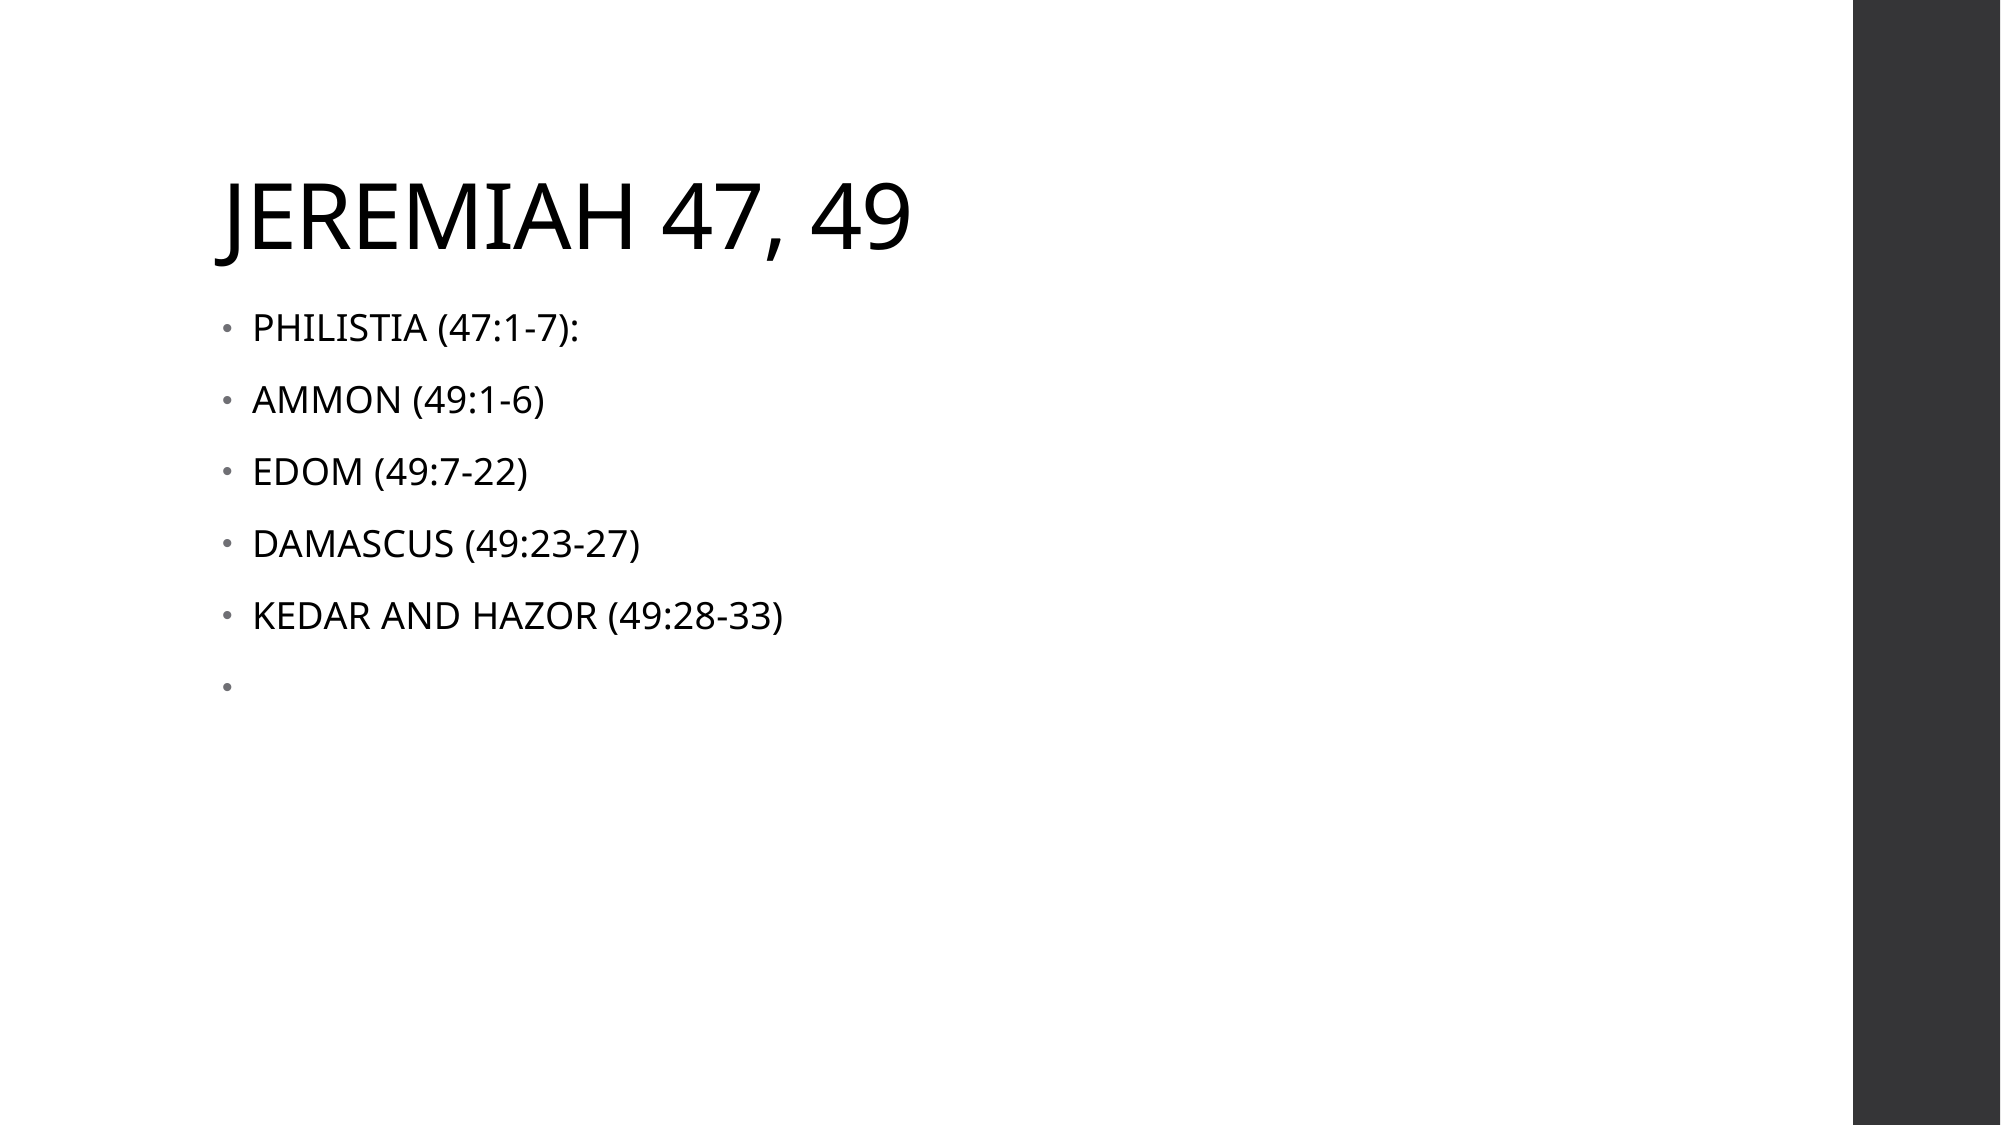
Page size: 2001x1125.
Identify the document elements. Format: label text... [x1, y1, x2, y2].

title JEREMIAH 47, 49 [206, 60, 1797, 278]
list PHILISTIA (47:1-7): AMMON (49:1-6) EDOM (49:7-22) DAMASCUS (49:23-27) KEDAR AND HAZOR (49:28-33) [206, 299, 1617, 1014]
